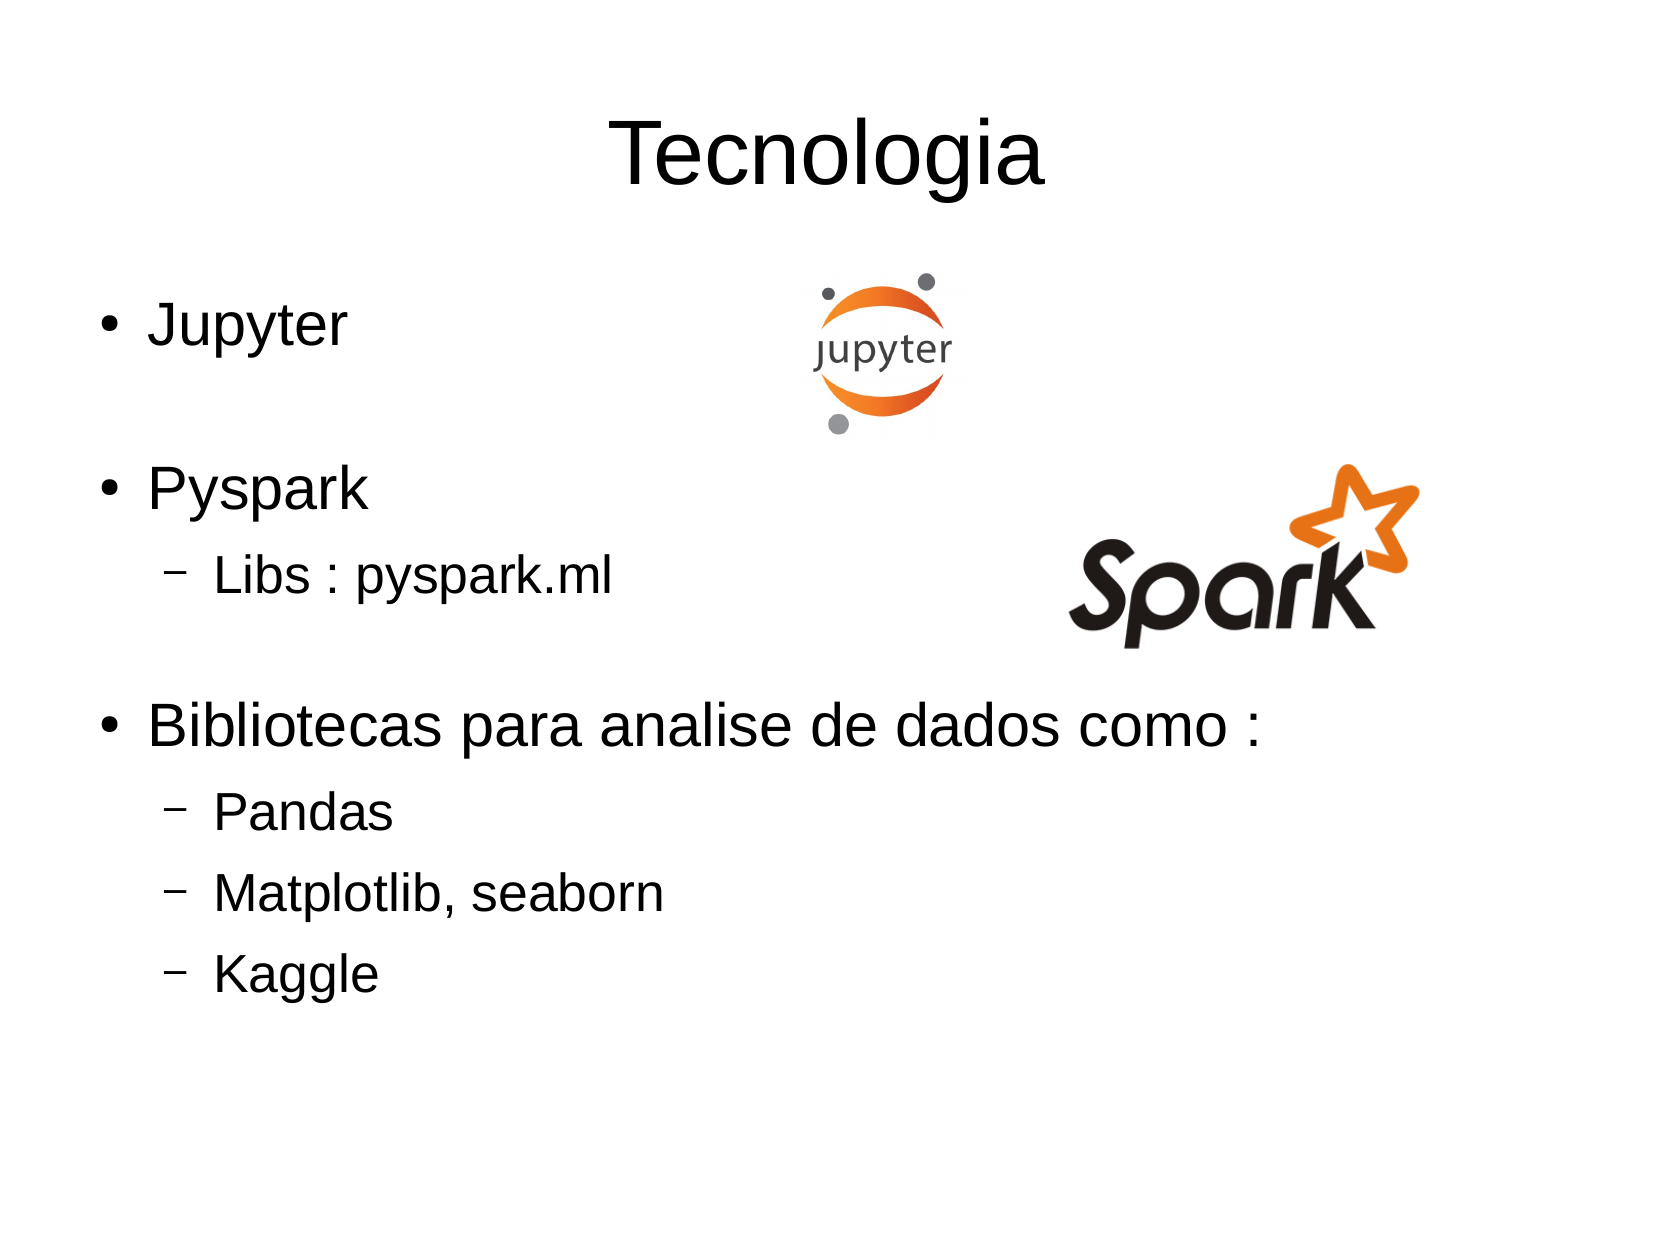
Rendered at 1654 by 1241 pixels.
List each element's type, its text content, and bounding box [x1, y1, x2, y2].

title Tecnologia [82, 49, 1571, 257]
list Jupyter Pyspark Libs : pyspark.ml Bibliotecas para analise de dados como : Pandas Matplotlib, seaborn Kaggle [82, 290, 1571, 1010]
picture [795, 269, 969, 442]
picture [1044, 459, 1441, 661]
